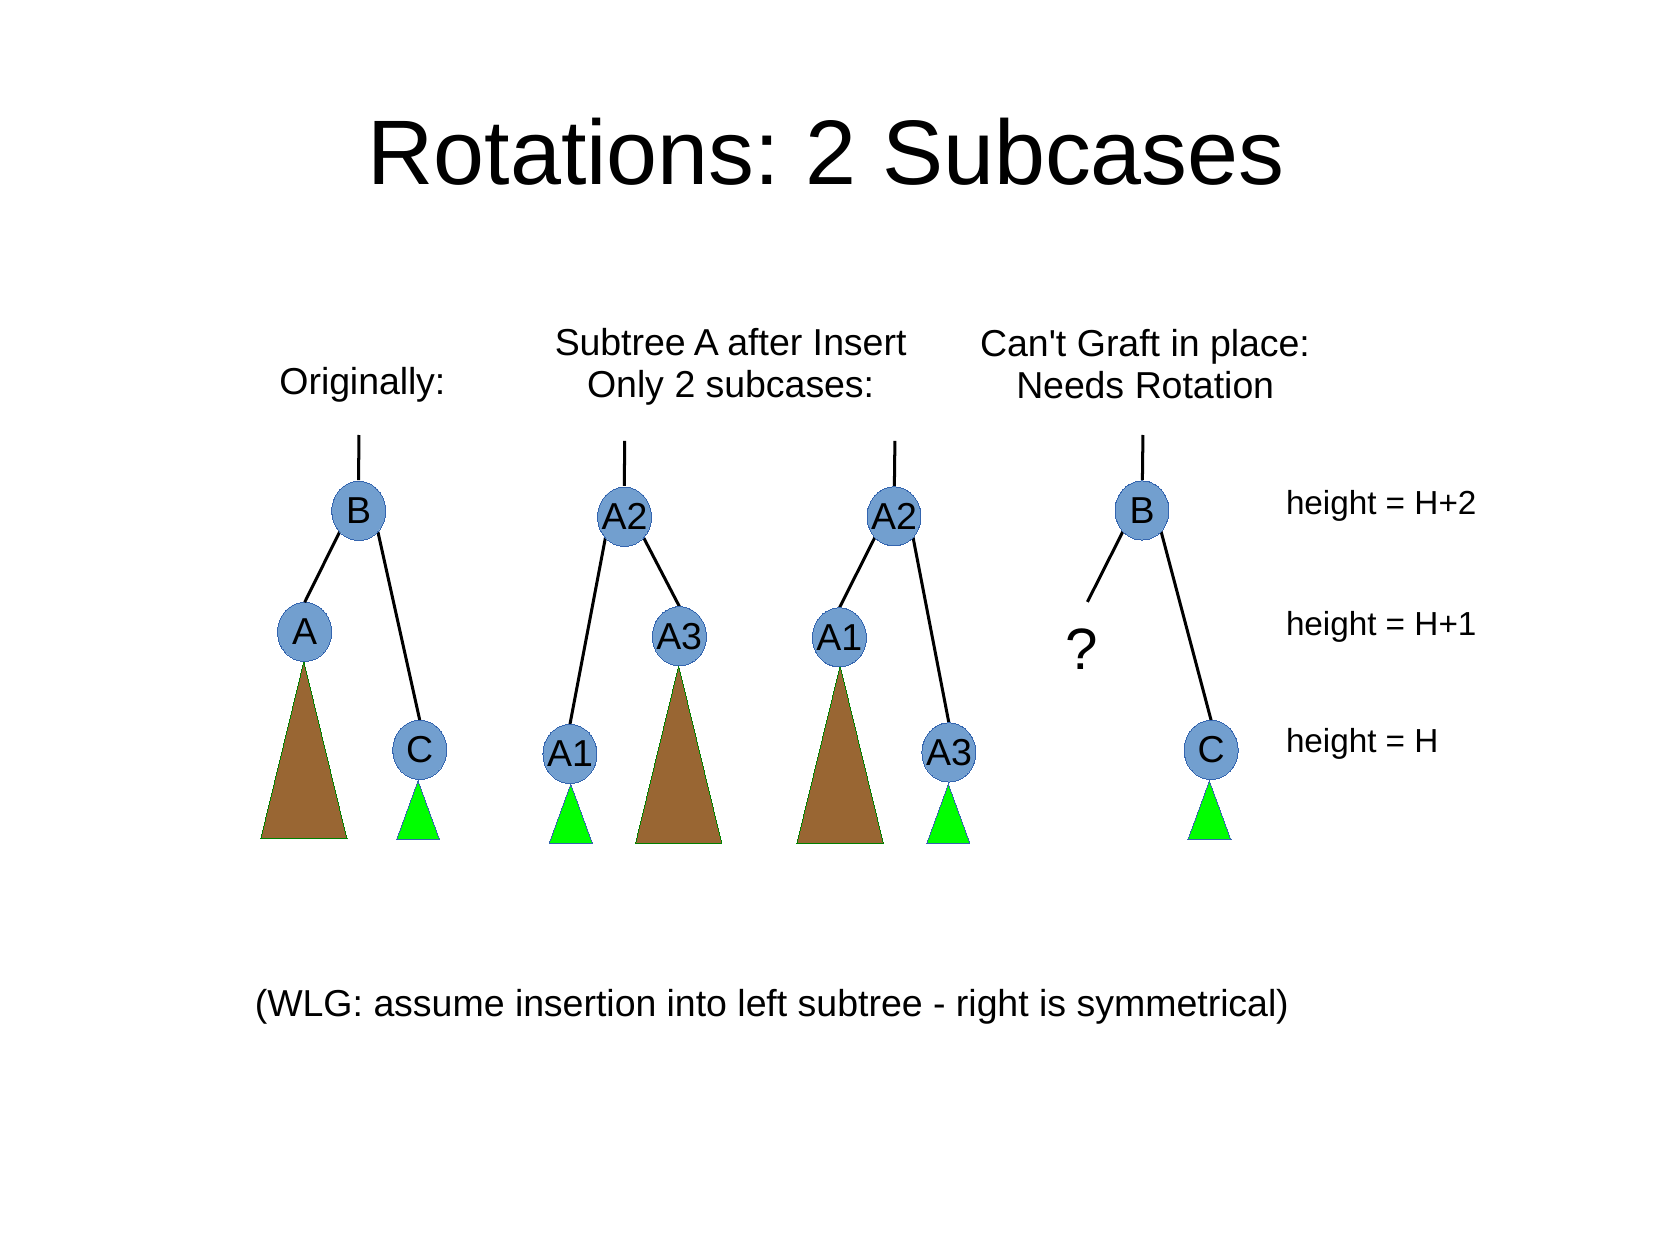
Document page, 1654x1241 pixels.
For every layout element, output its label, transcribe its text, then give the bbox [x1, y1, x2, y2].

text_box [1187, 780, 1232, 840]
text_box Subtree A after Insert Only 2 subcases: [540, 314, 931, 420]
text_box A3 [652, 606, 707, 666]
text_box ? [1050, 609, 1113, 690]
text_box height = H+1 [1271, 597, 1596, 681]
text_box A3 [921, 722, 976, 783]
text_box B [1115, 480, 1169, 541]
text_box height = H+2 [1271, 476, 1596, 560]
text_box A2 [597, 487, 652, 547]
text_box [549, 784, 593, 844]
text_box [926, 783, 970, 844]
text_box [635, 666, 722, 844]
text_box height = H [1271, 715, 1557, 798]
text_box A1 [812, 607, 867, 667]
text_box C [392, 720, 447, 780]
text_box B [331, 481, 386, 541]
text_box A2 [867, 486, 921, 546]
text_box [396, 780, 440, 840]
text_box Originally: [264, 352, 461, 410]
text_box (WLG: assume insertion into left subtree - right is symmetrical) [240, 975, 1305, 1032]
title Rotations: 2 Subcases [82, 49, 1571, 257]
text_box [260, 662, 348, 839]
text_box Can't Graft in place: Needs Rotation [965, 315, 1326, 414]
text_box C [1184, 720, 1239, 780]
text_box [796, 667, 884, 844]
text_box A [277, 602, 332, 662]
text_box A1 [542, 724, 597, 784]
